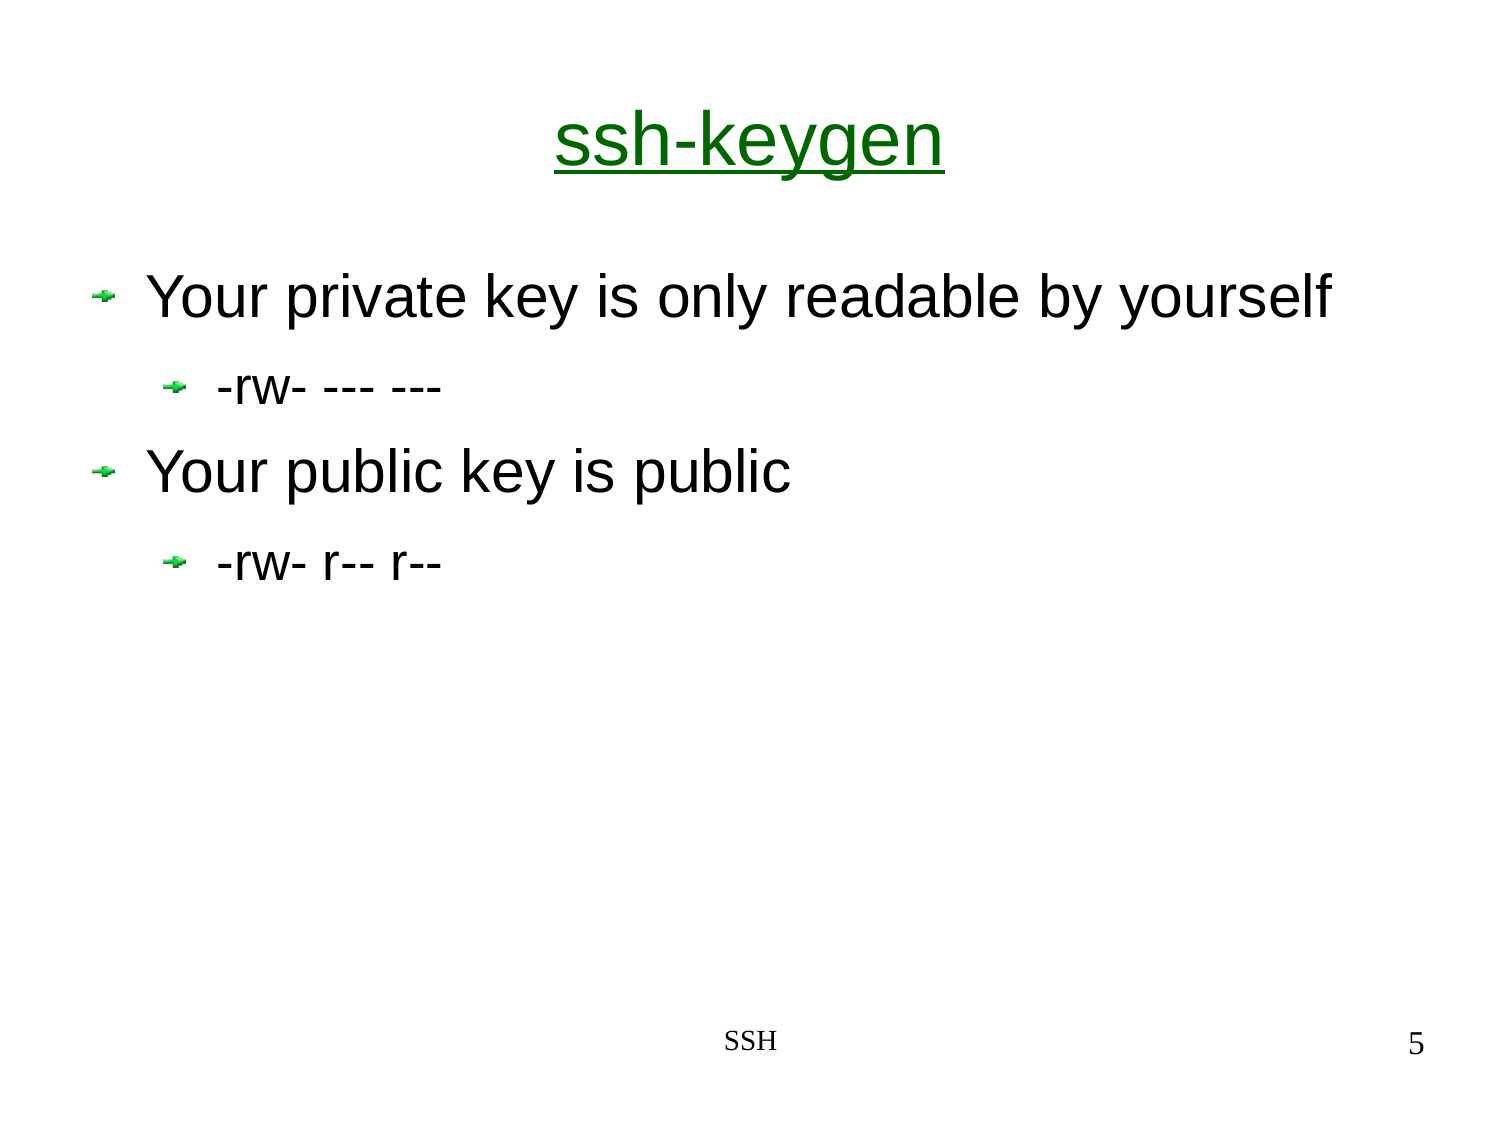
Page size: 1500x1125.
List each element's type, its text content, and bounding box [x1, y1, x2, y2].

list Your private key is only readable by yourself -rw- --- --- Your public key is public -rw- r-- r-- [75, 262, 1425, 1006]
title ssh-keygen [75, 45, 1425, 233]
